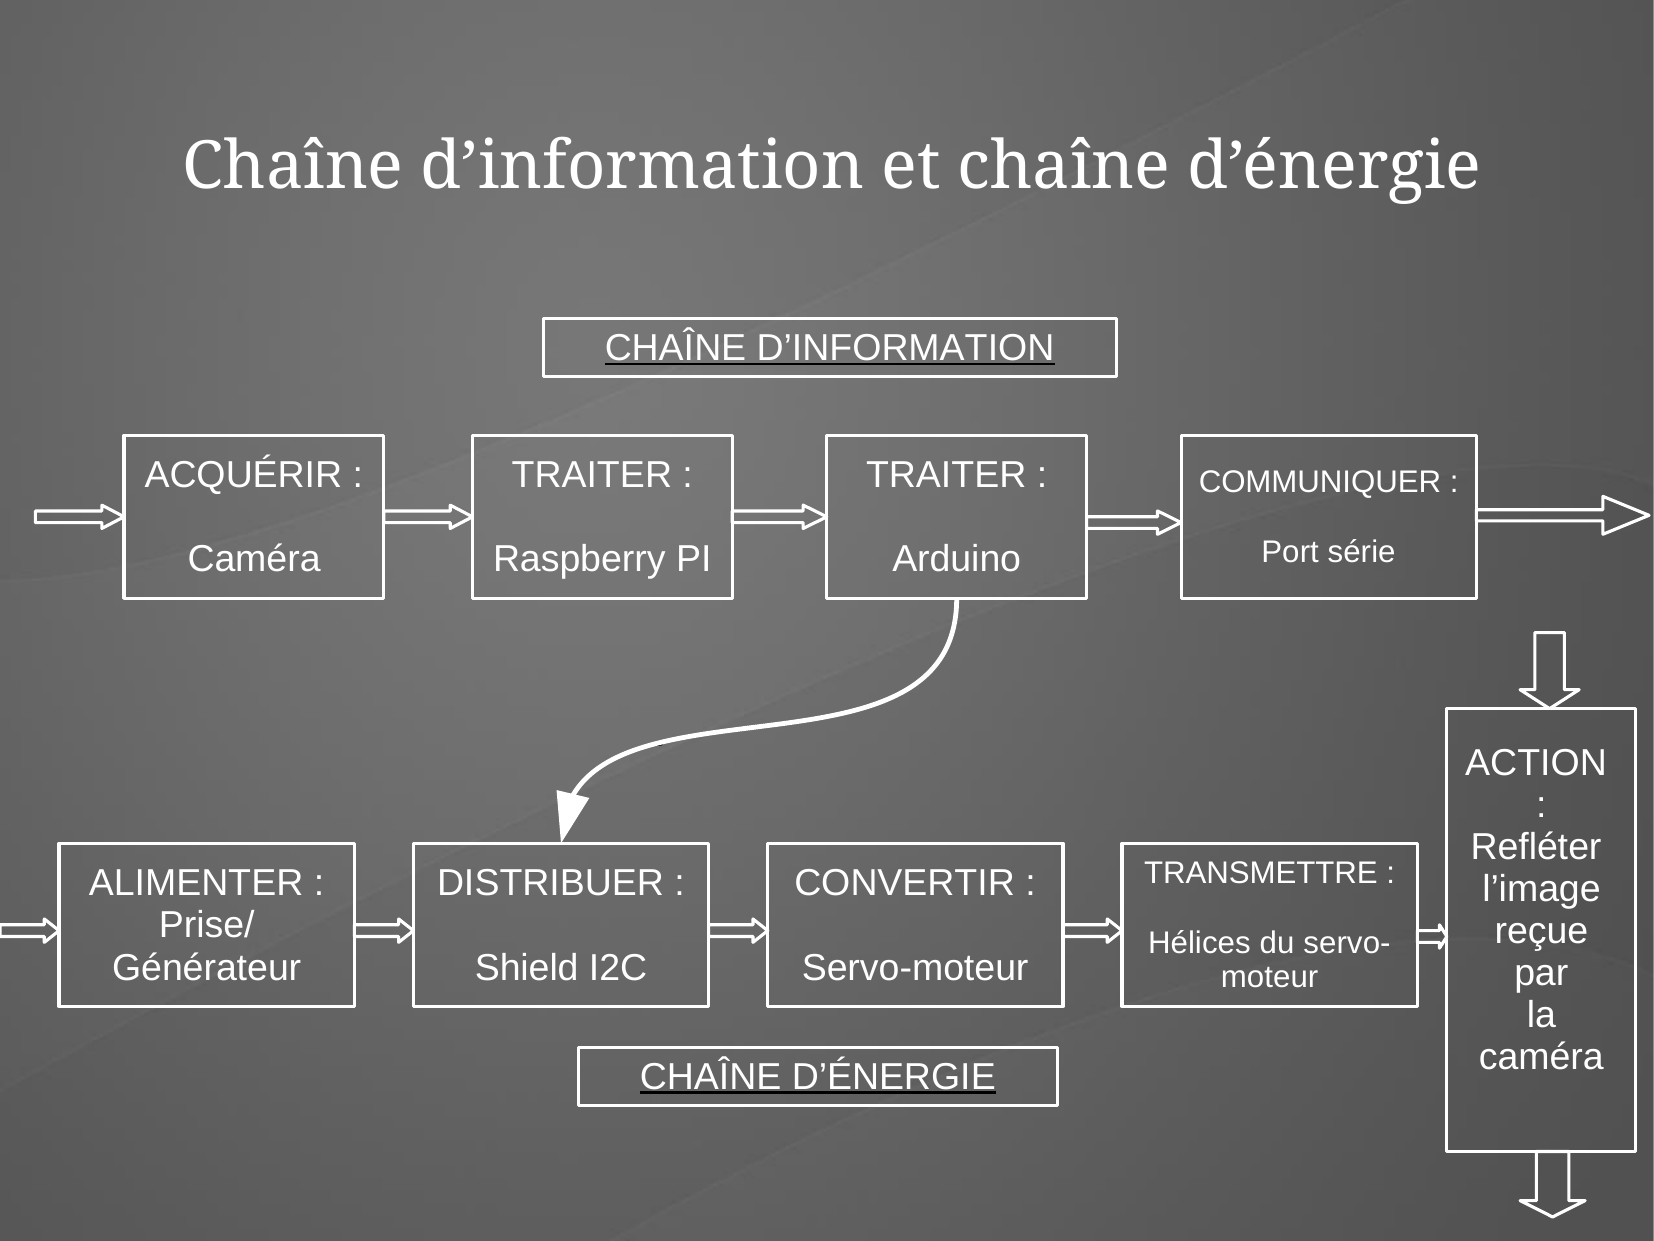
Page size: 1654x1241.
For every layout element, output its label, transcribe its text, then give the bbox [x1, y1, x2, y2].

text_box [1086, 510, 1182, 535]
text_box [35, 505, 125, 529]
text_box [1062, 918, 1123, 943]
text_box ALIMENTER : Prise/ Générateur [59, 843, 355, 1007]
text_box ACTION : Refléter l’image reçue par la caméra [1446, 708, 1636, 1152]
text_box [732, 505, 827, 529]
text_box CONVERTIR : Servo-moteur [767, 843, 1063, 1007]
text_box [1417, 924, 1447, 949]
text_box TRAITER : Raspberry PI [472, 435, 733, 599]
title Chaîne d’information et chaîne d’énergie [88, 58, 1577, 266]
text_box COMMUNIQUER : Port série [1181, 435, 1477, 599]
text_box [383, 505, 473, 529]
text_box [708, 918, 768, 943]
text_box [1520, 632, 1580, 709]
text_box [354, 918, 414, 943]
text_box ACQUÉRIR : Caméra [124, 435, 384, 599]
text_box CHAÎNE D’INFORMATION [543, 318, 1117, 377]
text_box DISTRIBUER : Shield I2C [413, 843, 709, 1007]
text_box CHAÎNE D’ÉNERGIE [578, 1047, 1058, 1106]
text_box [1476, 496, 1650, 535]
text_box [0, 918, 60, 943]
text_box [1520, 1151, 1586, 1217]
text_box TRANSMETTRE : Hélices du servo- moteur [1122, 843, 1418, 1007]
picture [0, 0, 1654, 1241]
text_box TRAITER : Arduino [826, 435, 1087, 599]
